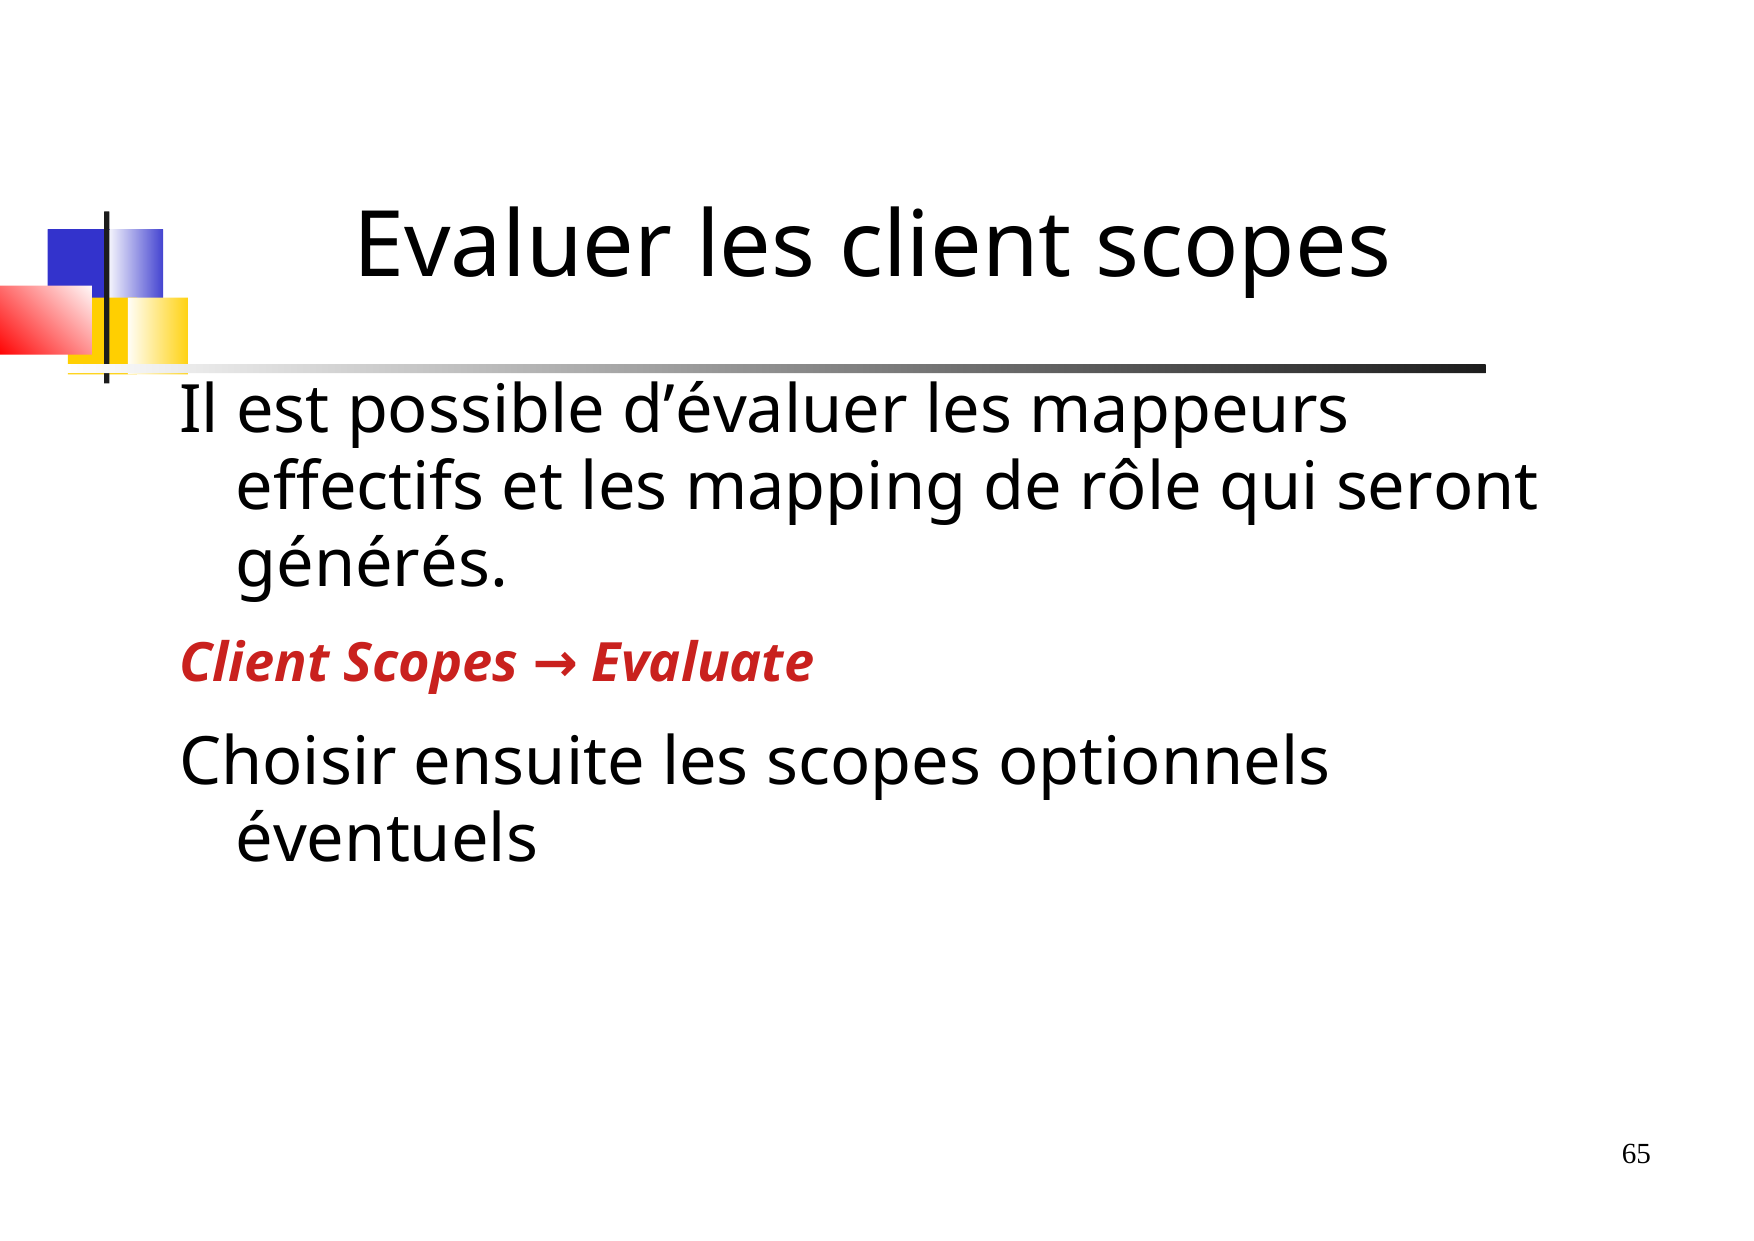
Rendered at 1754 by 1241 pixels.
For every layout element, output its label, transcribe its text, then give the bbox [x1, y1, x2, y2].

title Evaluer les client scopes [179, 139, 1567, 351]
list Il est possible d’évaluer les mappeurs effectifs et les mapping de rôle qui seront générés. Client Scopes → Evaluate Choisir ensuite les scopes optionnels éventuels [179, 371, 1567, 1091]
